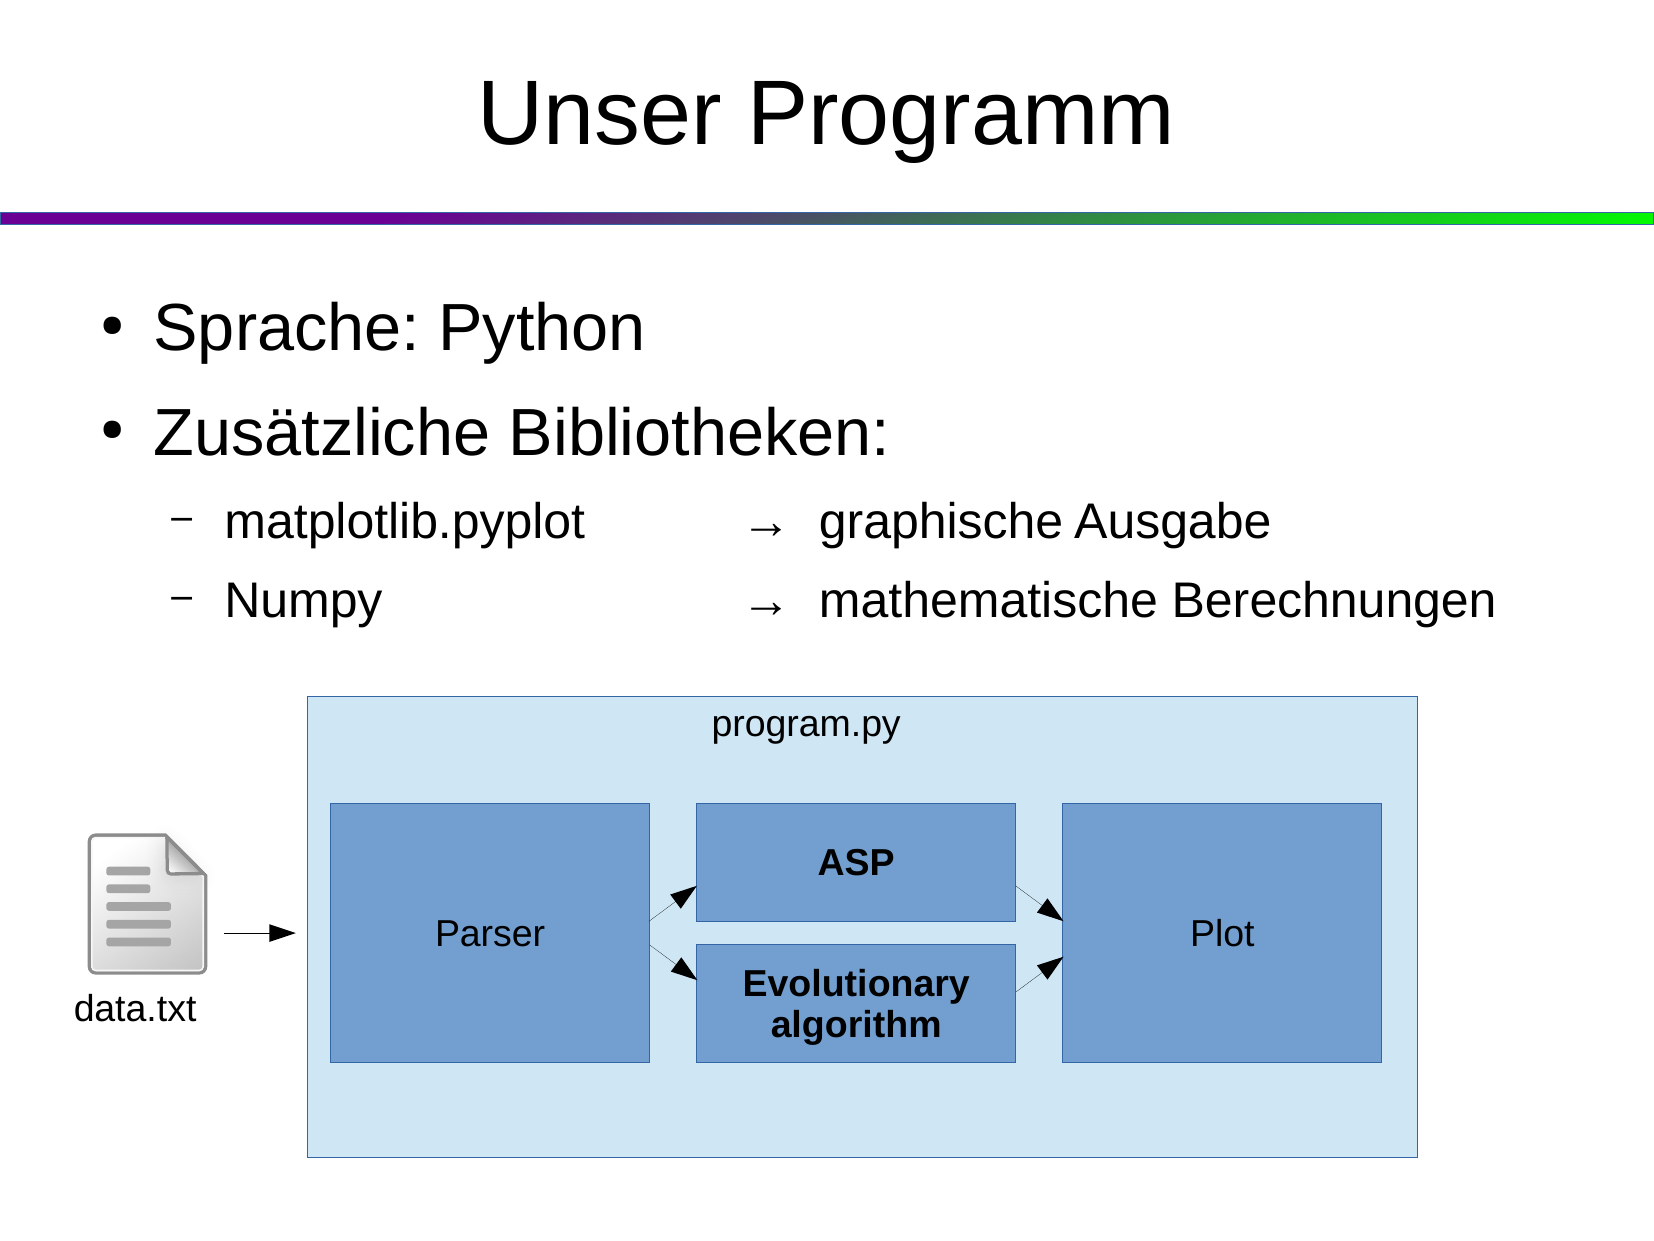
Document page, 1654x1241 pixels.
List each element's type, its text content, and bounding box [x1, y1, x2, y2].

text_box Parser [330, 803, 650, 1063]
text_box ASP [696, 803, 1016, 922]
title Unser Programm [82, 49, 1571, 178]
text_box data.txt [59, 980, 307, 1038]
picture [59, 814, 236, 980]
text_box Evolutionary algorithm [696, 944, 1016, 1063]
text_box program.py [696, 694, 1075, 752]
list Sprache: Python Zusätzliche Bibliotheken: matplotlib.pyplot → graphische Ausgabe Numpy → mathematische Berechnungen [82, 290, 1571, 1010]
text_box [307, 696, 1418, 1158]
text_box Plot [1062, 803, 1382, 1063]
